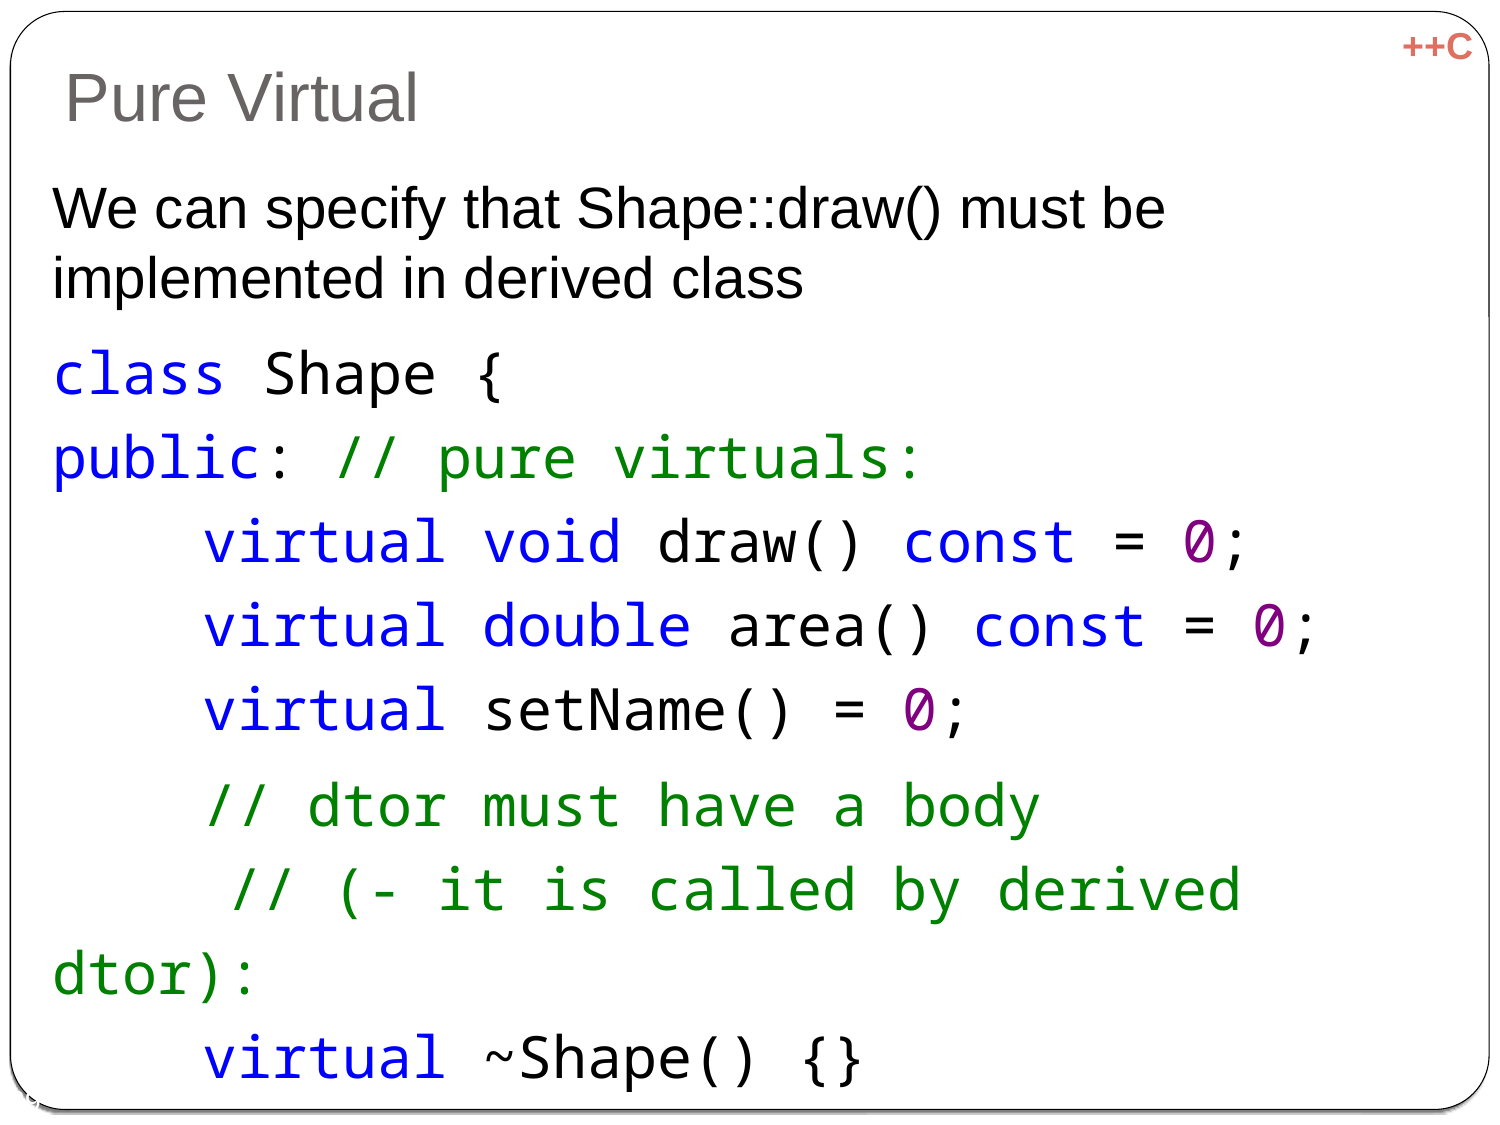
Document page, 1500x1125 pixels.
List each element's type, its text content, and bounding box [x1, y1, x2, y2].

slide_number 22 [0, 1074, 50, 1125]
list We can specify that Shape::draw() must be implemented in derived class class Shape { public: // pure virtuals: virtual void draw() const = 0; virtual double area() const = 0; virtual setName() = 0; // dtor must have a body // (- it is called by derived dtor): virtual ~Shape() {} }; [37, 162, 1463, 1088]
title Pure Virtual [50, 45, 1450, 150]
